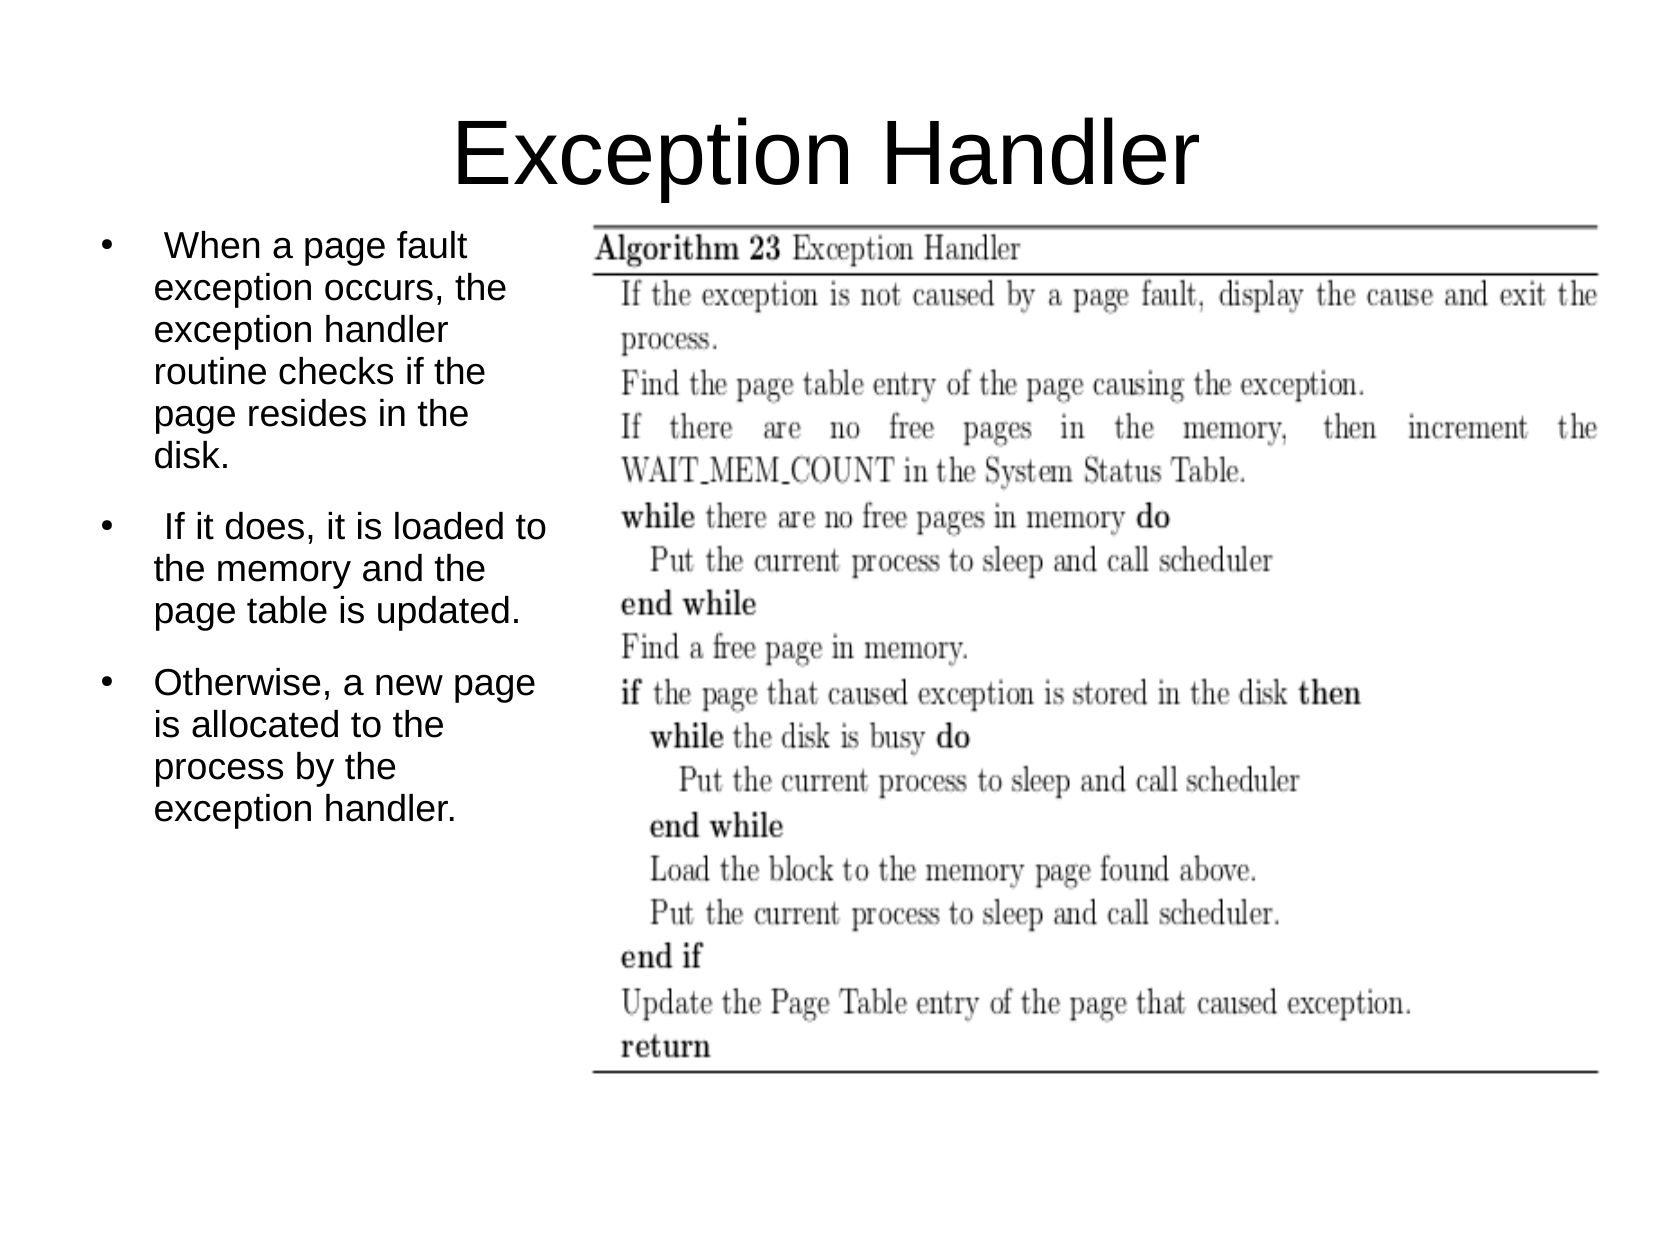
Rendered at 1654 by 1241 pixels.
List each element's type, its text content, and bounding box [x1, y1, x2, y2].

title Exception Handler [82, 49, 1571, 257]
picture [578, 212, 1630, 1099]
list When a page fault exception occurs, the exception handler routine checks if the page resides in the disk. If it does, it is loaded to the memory and the page table is updated. Otherwise, a new page is allocated to the process by the exception handler. [82, 224, 556, 1010]
